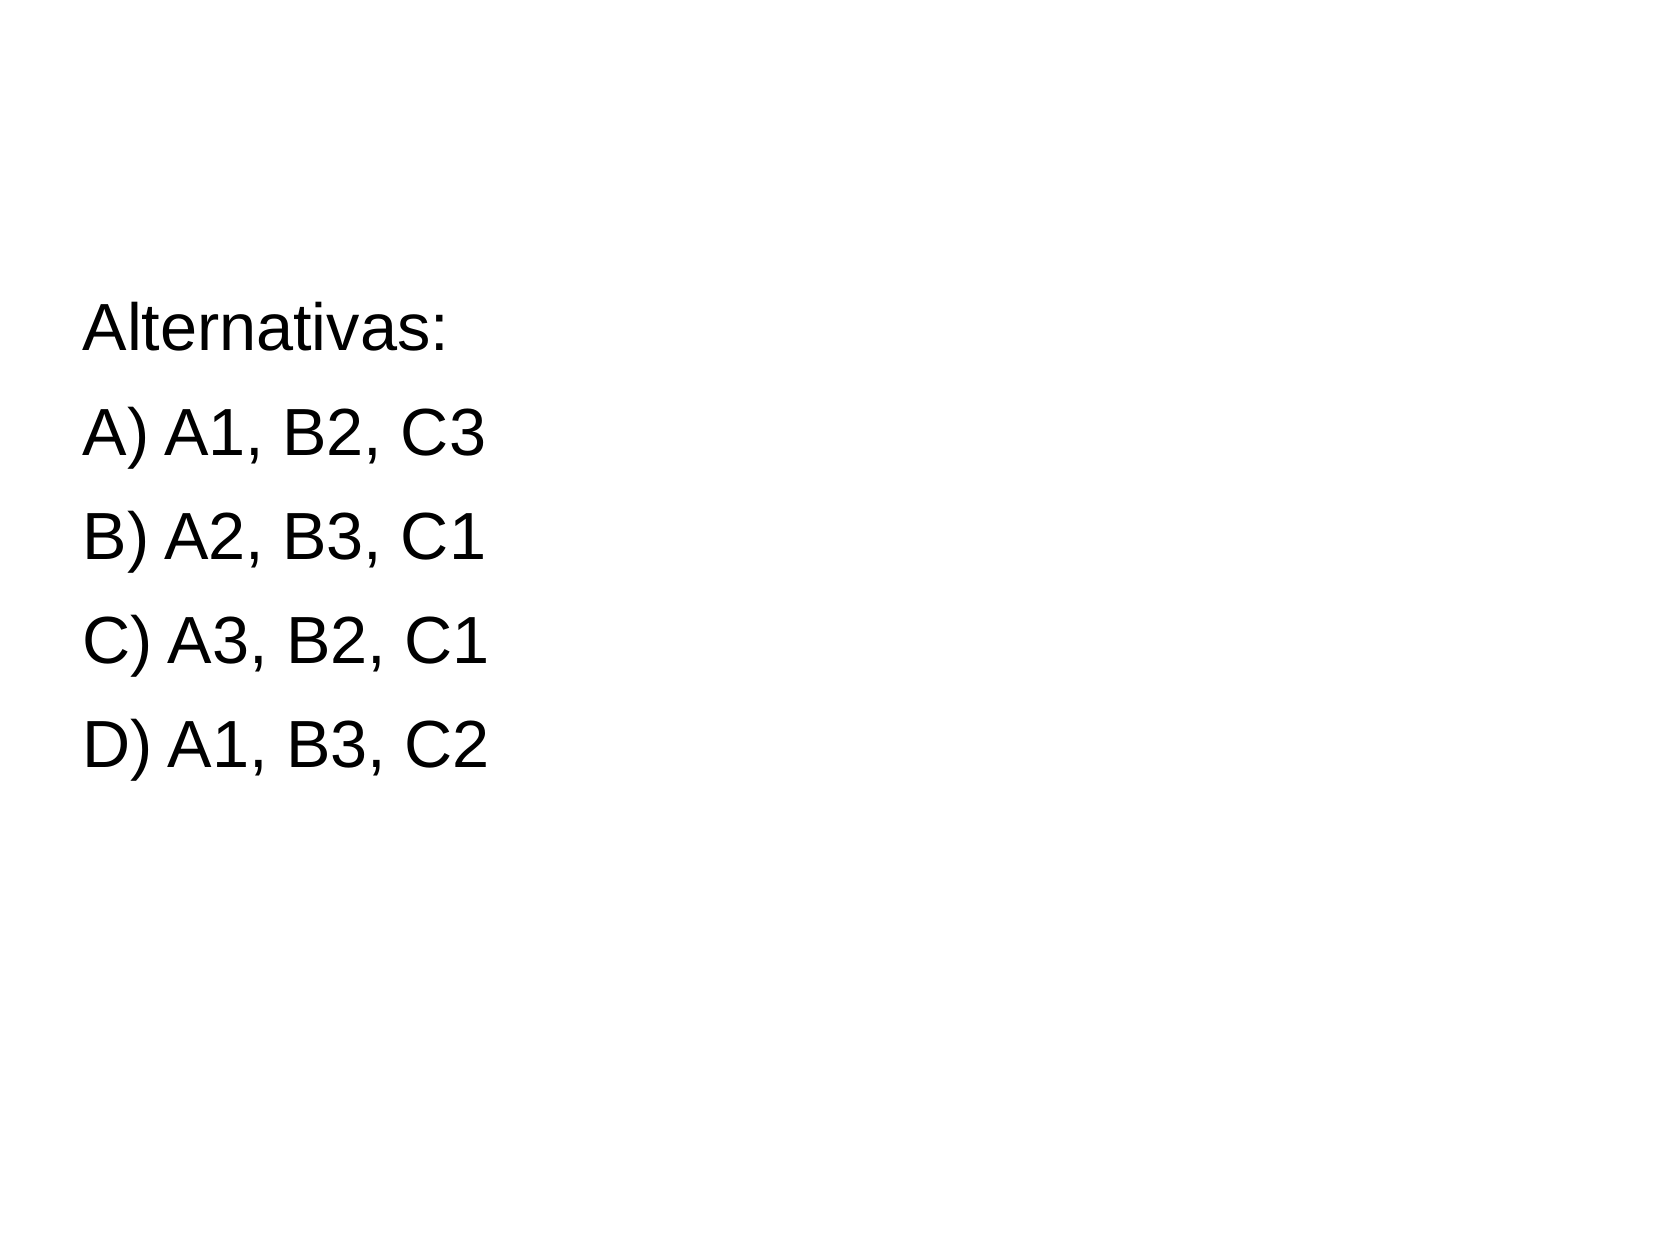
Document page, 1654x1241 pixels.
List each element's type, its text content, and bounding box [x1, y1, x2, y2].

list Alternativas: A) A1, B2, C3 B) A2, B3, C1 C) A3, B2, C1 D) A1, B3, C2 [82, 290, 1571, 1109]
